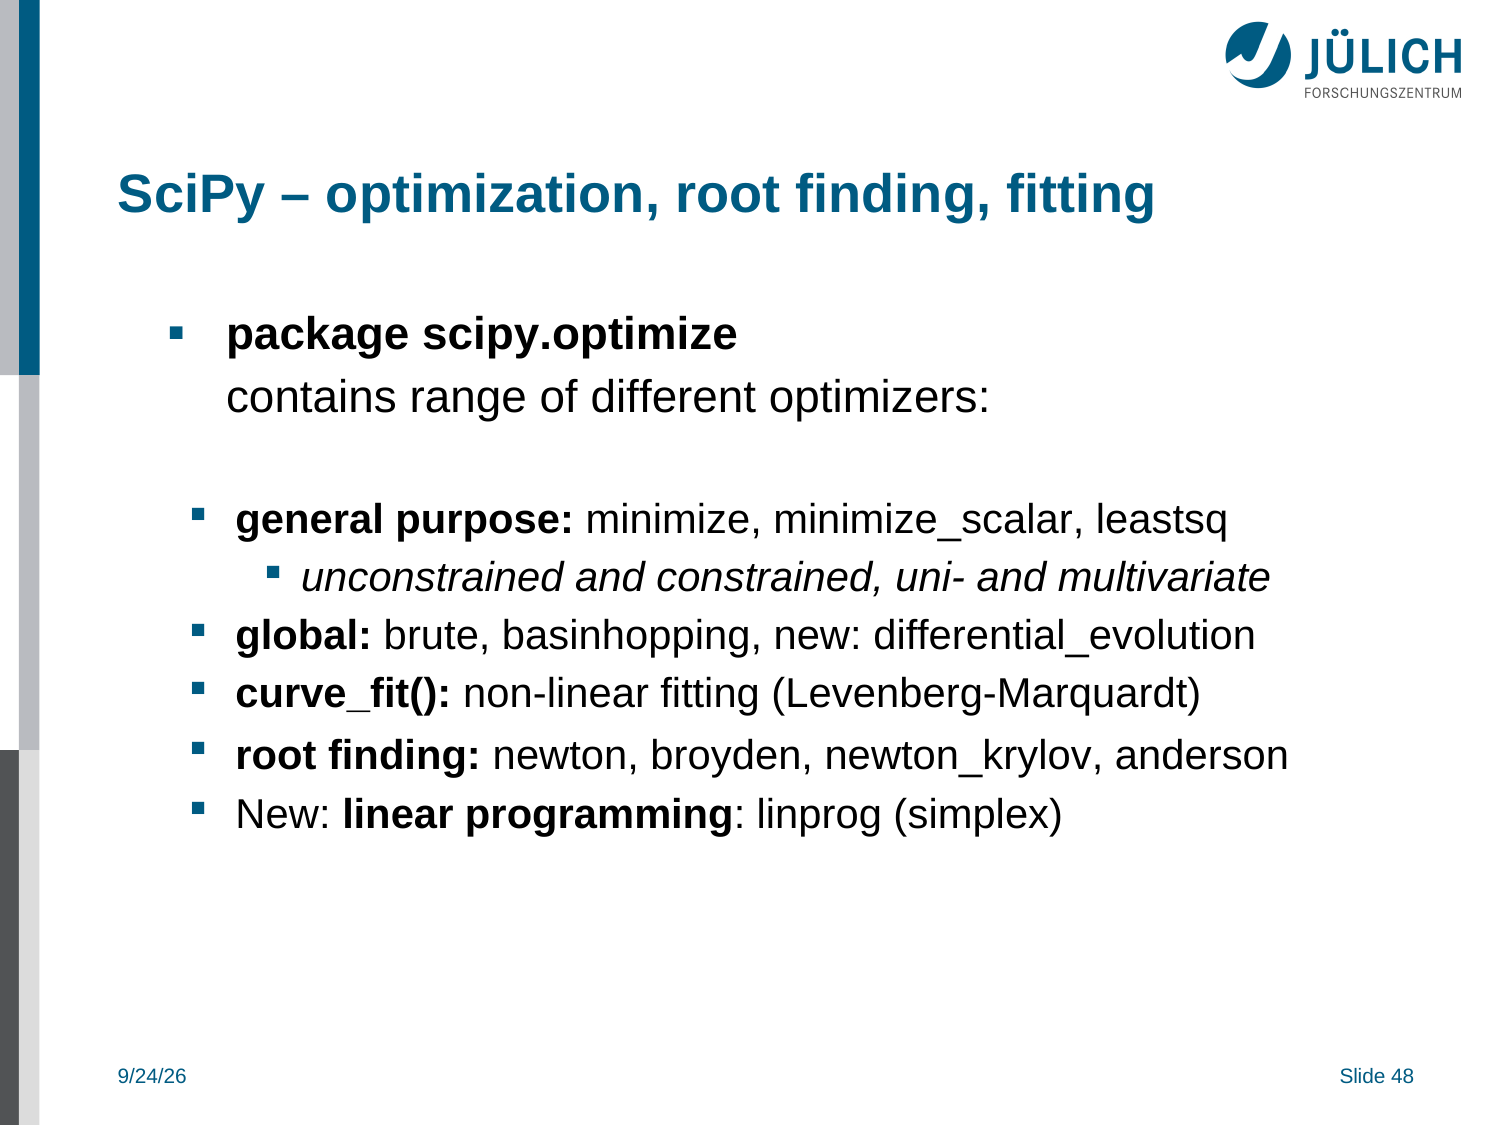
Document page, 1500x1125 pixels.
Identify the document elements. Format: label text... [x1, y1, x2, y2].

list package scipy.optimize contains range of different optimizers: general purpose: minimize, minimize_scalar, leastsq unconstrained and constrained, uni- and multivariate global: brute, basinhopping, new: differential_evolution curve_fit(): non-linear fitting (Levenberg-Marquardt) root finding: newton, broyden, newton_krylov, anderson New: linear programming: linprog (simplex) [113, 308, 1433, 1125]
picture [1224, 20, 1461, 98]
title SciPy – optimization, root finding, fitting [117, 99, 1393, 288]
